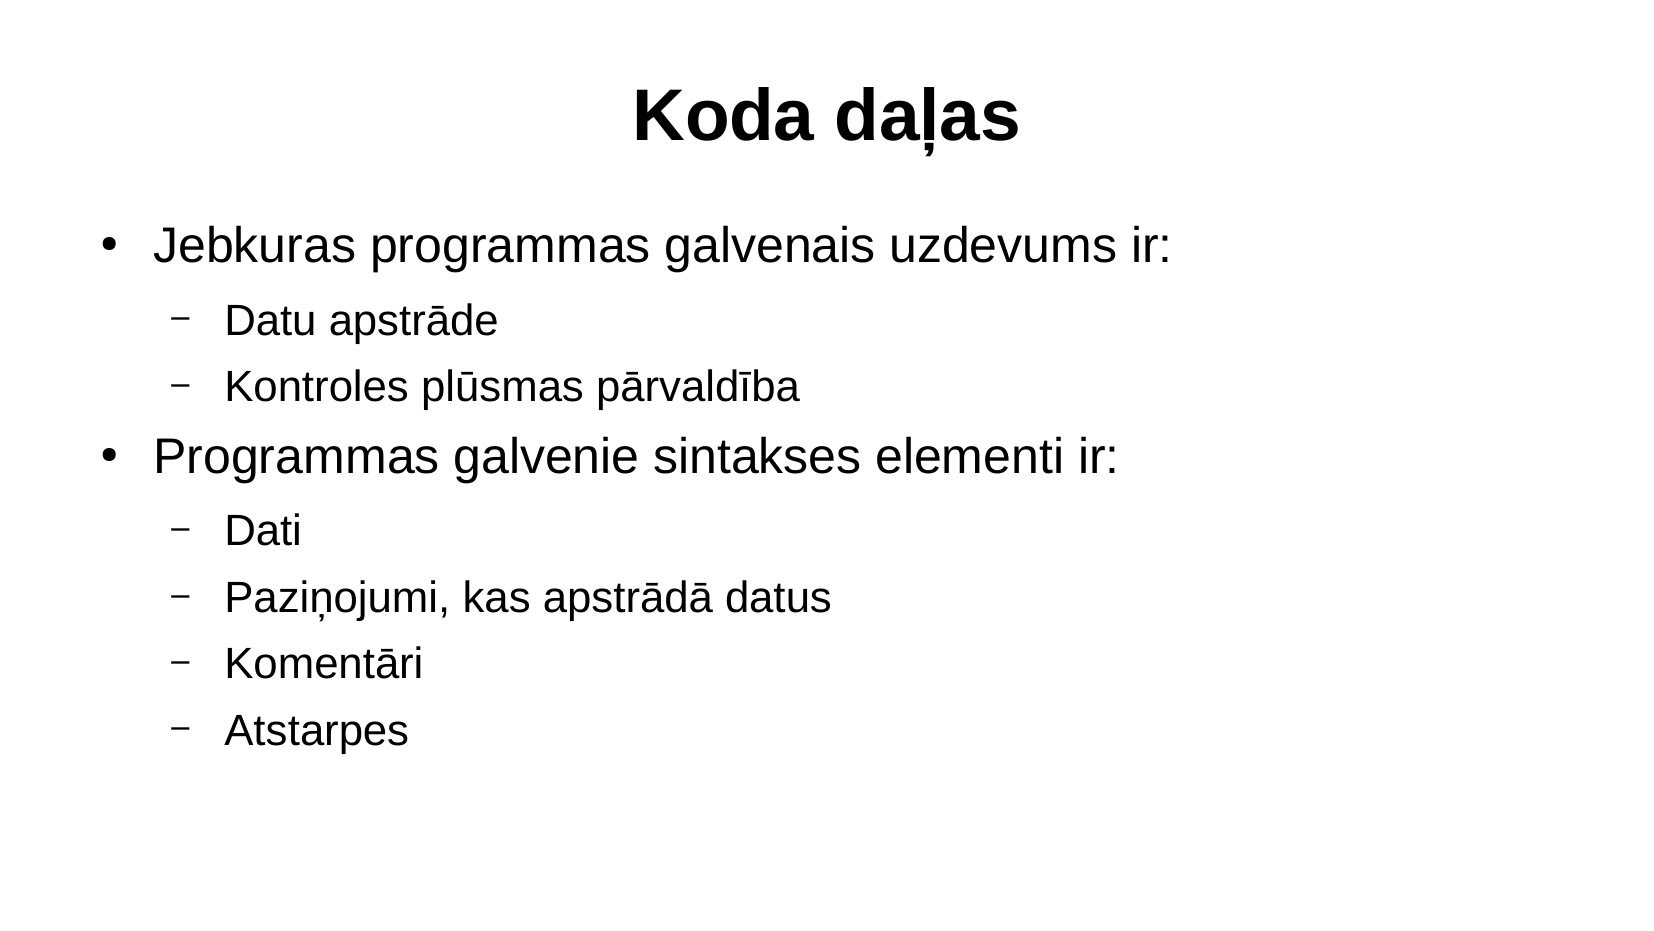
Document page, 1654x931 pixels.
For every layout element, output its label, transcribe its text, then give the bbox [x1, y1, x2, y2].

title Koda daļas [82, 37, 1571, 193]
list Jebkuras programmas galvenais uzdevums ir: Datu apstrāde Kontroles plūsmas pārvaldība Programmas galvenie sintakses elementi ir: Dati Paziņojumi, kas apstrādā datus Komentāri Atstarpes [82, 217, 1538, 758]
